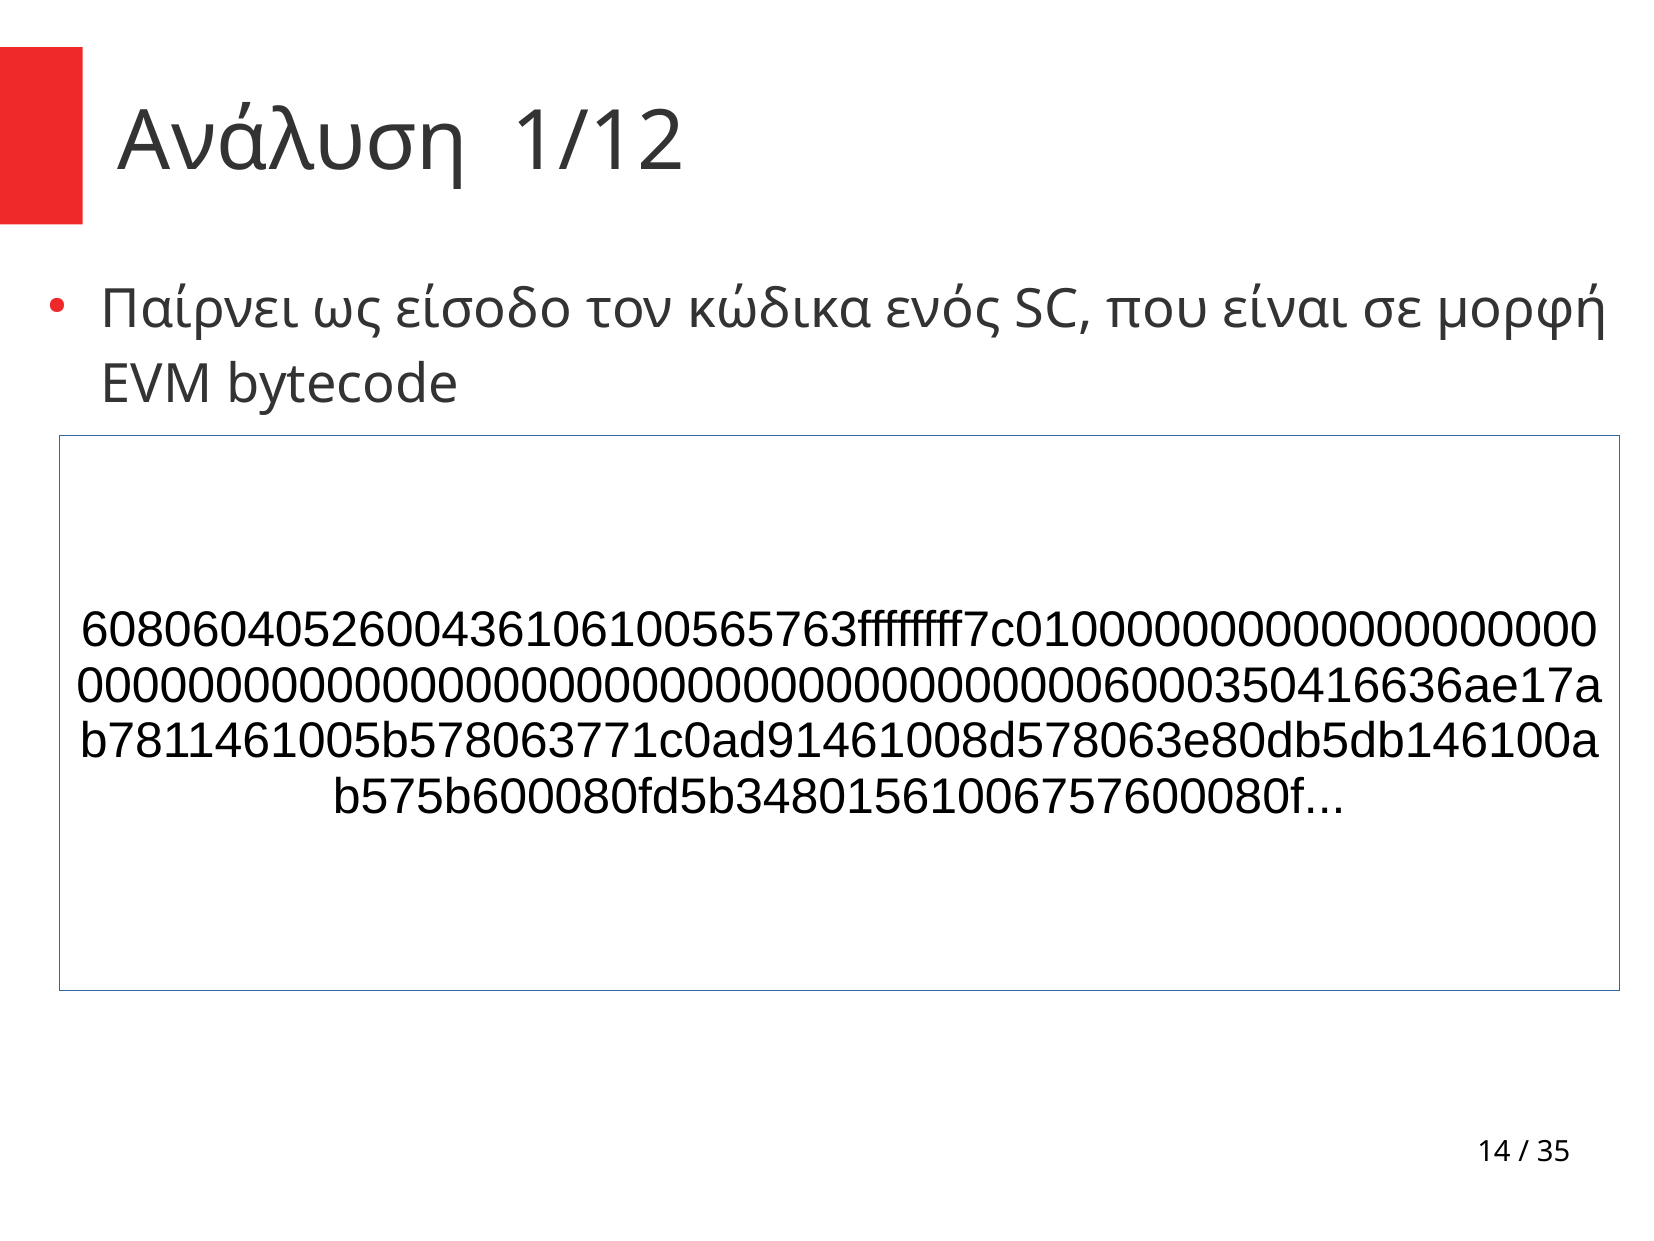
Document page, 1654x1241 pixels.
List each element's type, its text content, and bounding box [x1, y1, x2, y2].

text_box 6080604052600436106100565763ffffffff7c01000000000000000000000000000000000000000000000000000000006000350416636ae17ab7811461005b578063771c0ad91461008d578063e80db5db146100ab575b600080fd5b34801561006757600080f... [59, 435, 1620, 991]
list Παίρνει ως είσοδο τον κώδικα ενός SC, που είναι σε μορφή EVM bytecode [29, 270, 1620, 436]
title Ανάλυση 1/12 [117, 33, 1571, 241]
